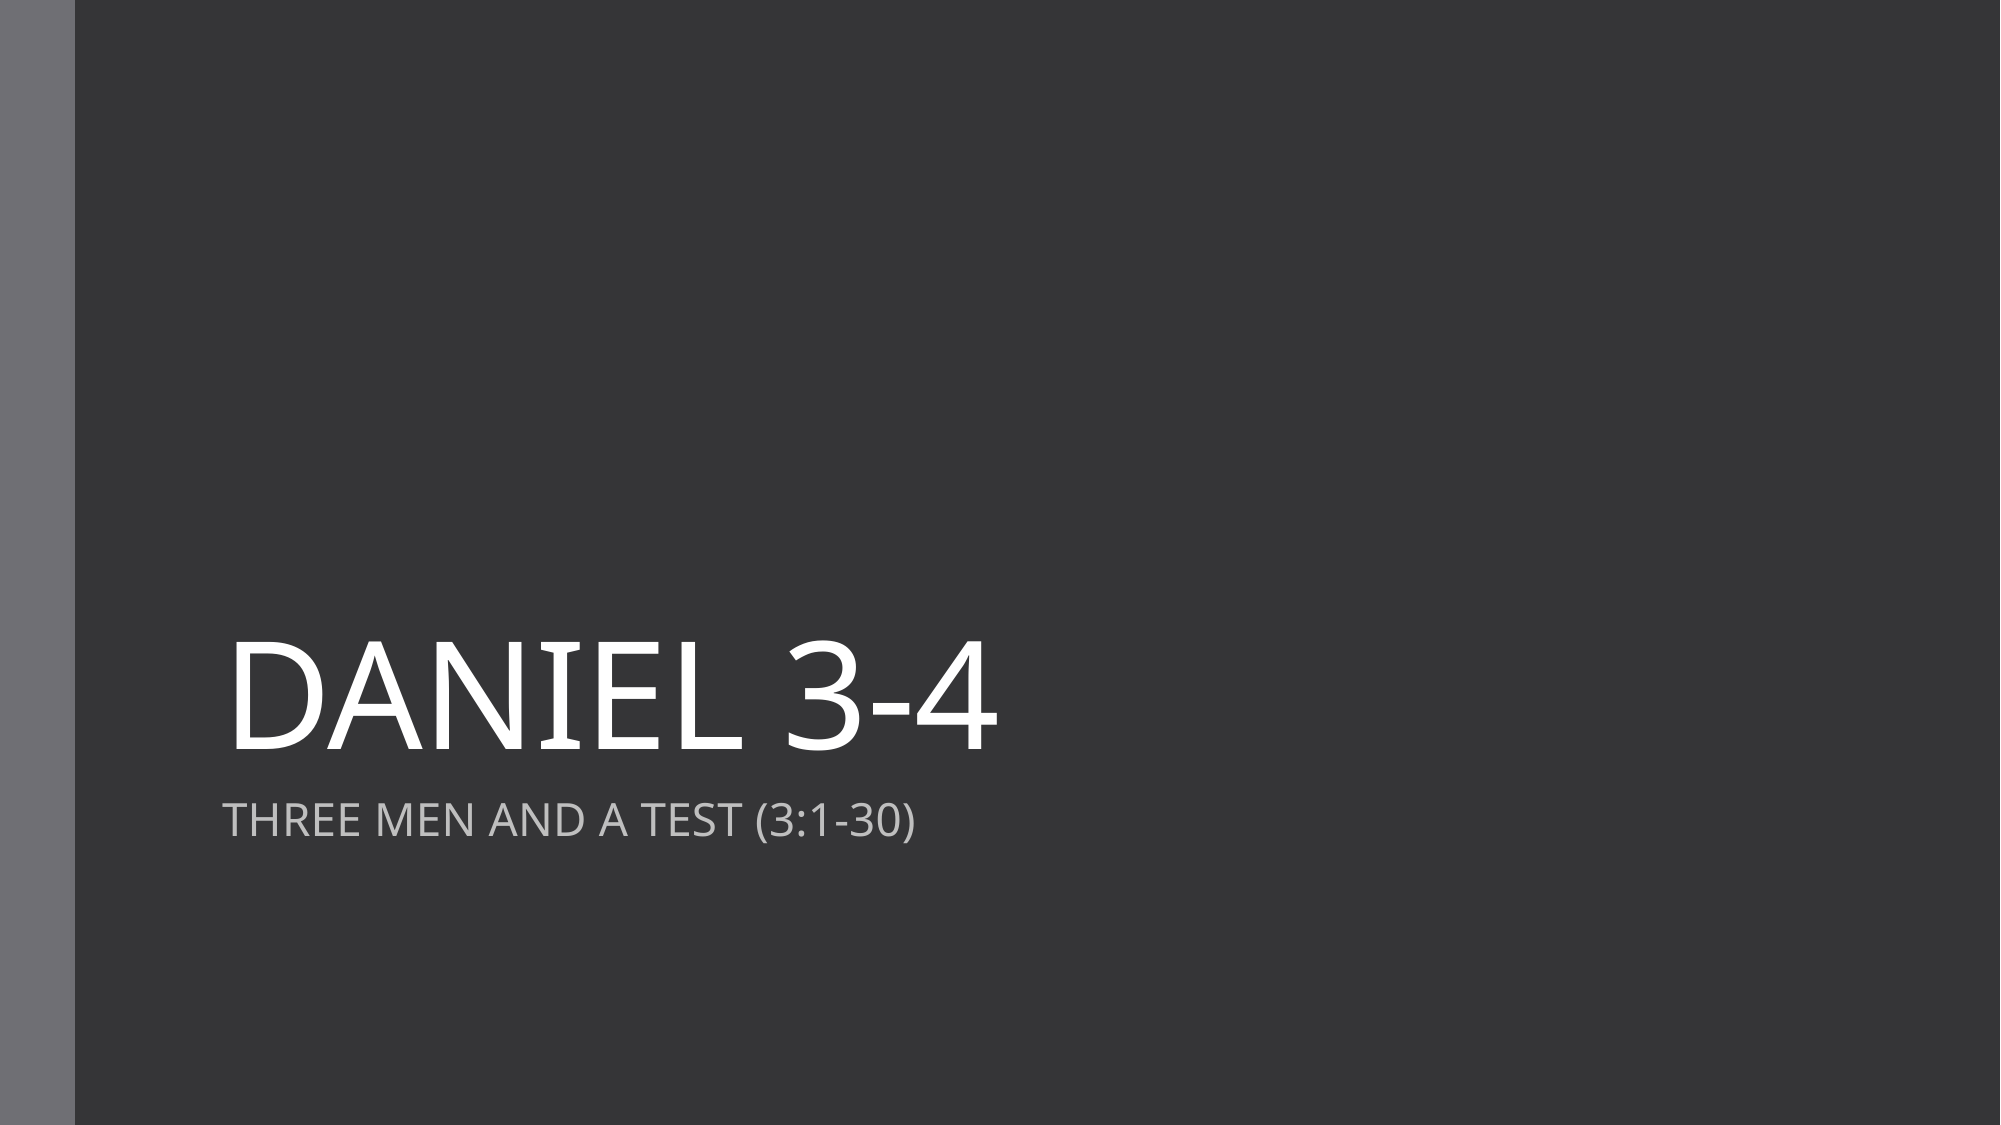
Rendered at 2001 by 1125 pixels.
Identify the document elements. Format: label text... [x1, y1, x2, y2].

title DANIEL 3-4 [206, 124, 1752, 787]
subtitle THREE MEN AND A TEST (3:1-30) [206, 787, 1752, 1066]
